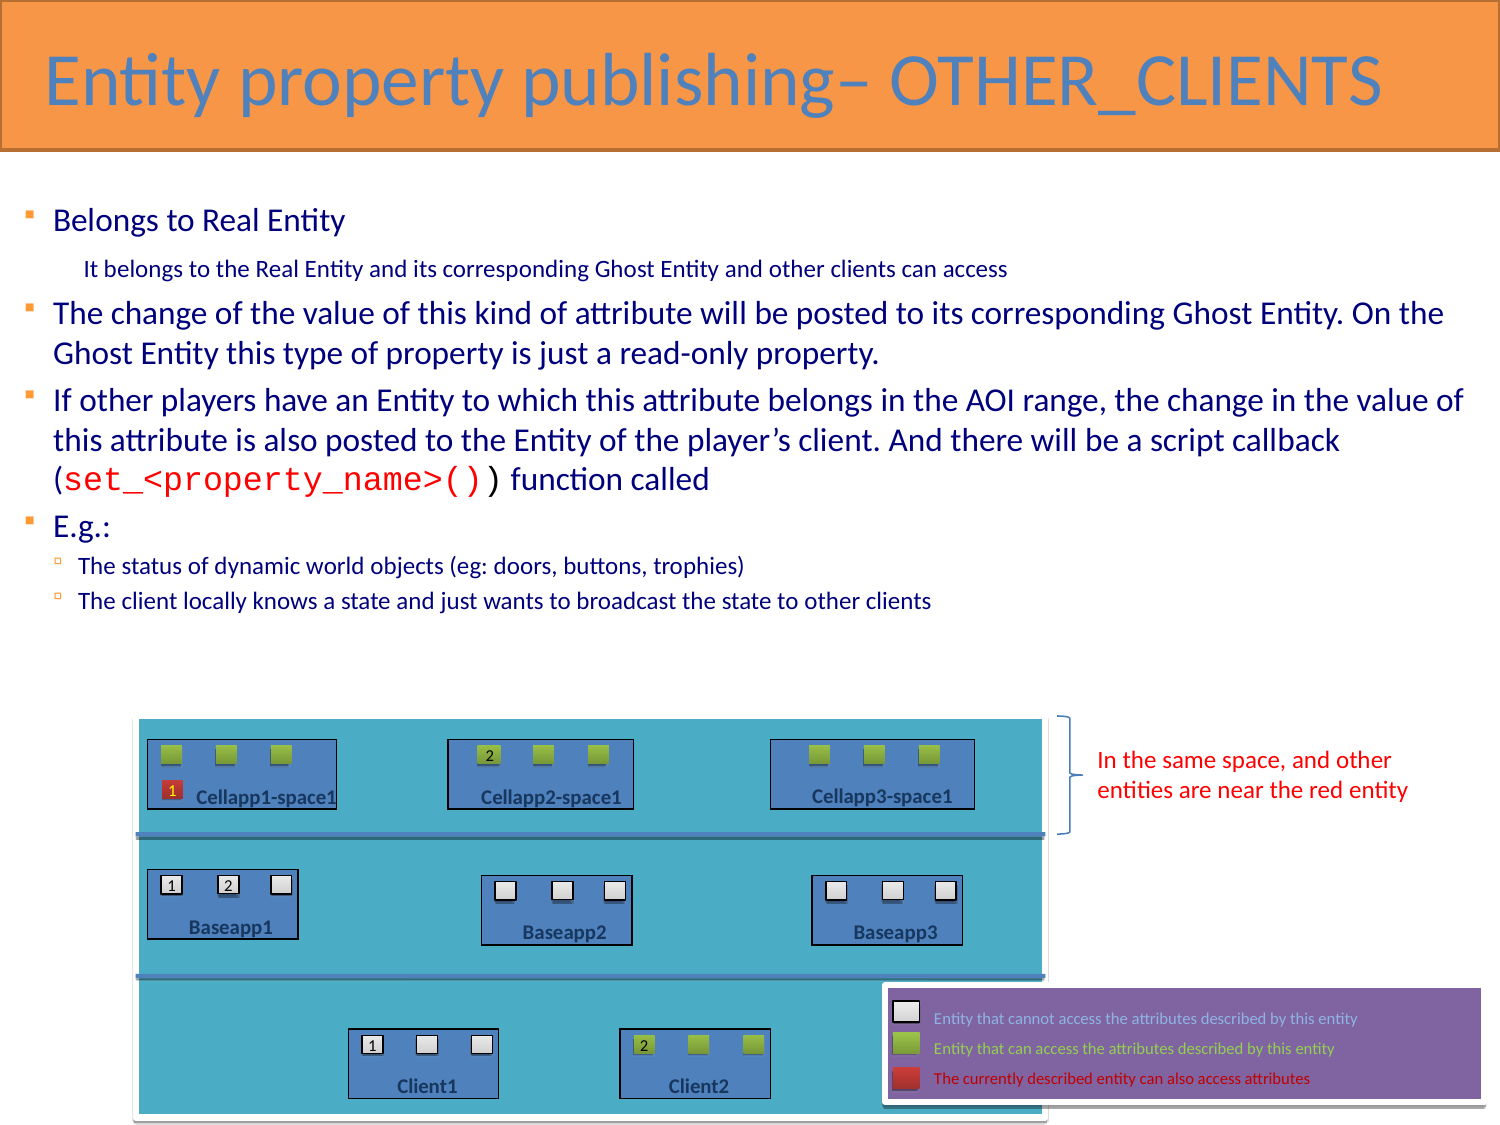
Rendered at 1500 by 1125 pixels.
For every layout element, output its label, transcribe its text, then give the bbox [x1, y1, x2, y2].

text_box 1 [361, 1035, 383, 1054]
text_box Entity that cannot access the attributes described by this entity Entity that can access the attributes described by this entity The currently described entity can also access attributes [919, 990, 1485, 1125]
text_box Cellapp3-space1 [797, 775, 987, 815]
title Entity property publishing– OTHER_CLIENTS [29, 21, 1483, 129]
text_box In the same space, and other entities are near the red entity [1082, 736, 1485, 812]
text_box Baseapp2 [507, 911, 626, 952]
text_box 2 [218, 875, 239, 894]
text_box Baseapp3 [838, 911, 957, 952]
text_box 1 [161, 875, 182, 894]
text_box Belongs to Real Entity It belongs to the Real Entity and its corresponding Ghost Entity and other clients can access The change of the value of this kind of attribute will be posted to its corresponding Ghost Entity. On the Ghost Entity this type of property is just a read-only property. If other players have an Entity to which this attribute belongs in the AOI range, the change in the value of this attribute is also posted to the Entity of the player’s client. And there will be a script callback (set_<property_name>()) function called E.g.: The status of dynamic world objects (eg: doors, buttons, trophies) The client locally knows a state and just wants to broadcast the state to other clients [14, 196, 1500, 681]
text_box Cellapp2-space1 [466, 775, 645, 816]
text_box [135, 716, 1046, 832]
text_box [0, 0, 1500, 150]
text_box Cellapp1-space1 [181, 775, 362, 816]
text_box Baseapp1 [174, 905, 292, 946]
text_box [135, 837, 1046, 973]
text_box 2 [633, 1035, 655, 1054]
text_box Client2 [654, 1065, 786, 1106]
text_box Client1 [382, 1065, 514, 1106]
text_box [135, 978, 1485, 1118]
text_box 2 [477, 745, 501, 764]
text_box 1 [162, 780, 183, 799]
